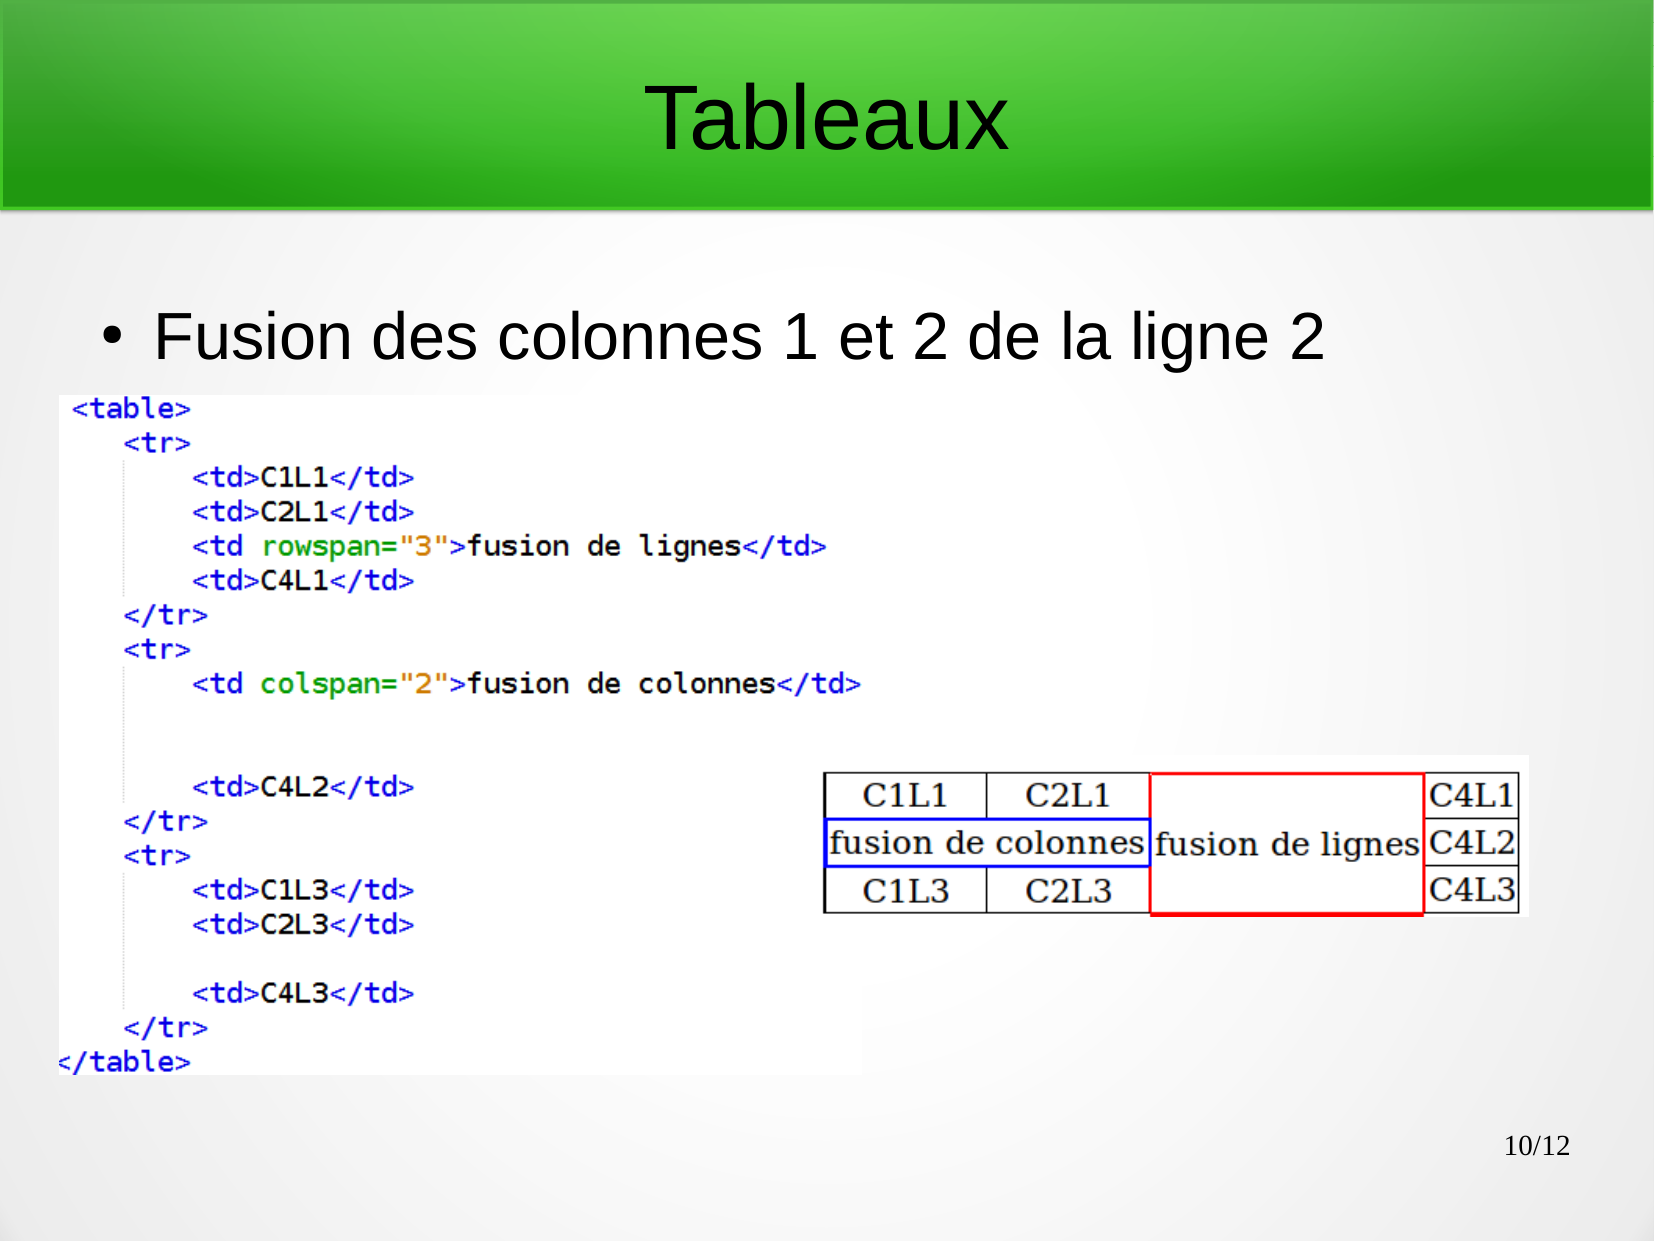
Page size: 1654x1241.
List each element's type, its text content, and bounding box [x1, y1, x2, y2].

list Fusion des colonnes 1 et 2 de la ligne 2 [82, 299, 1571, 1019]
picture [59, 395, 1529, 1075]
title Tableaux [82, 47, 1571, 189]
